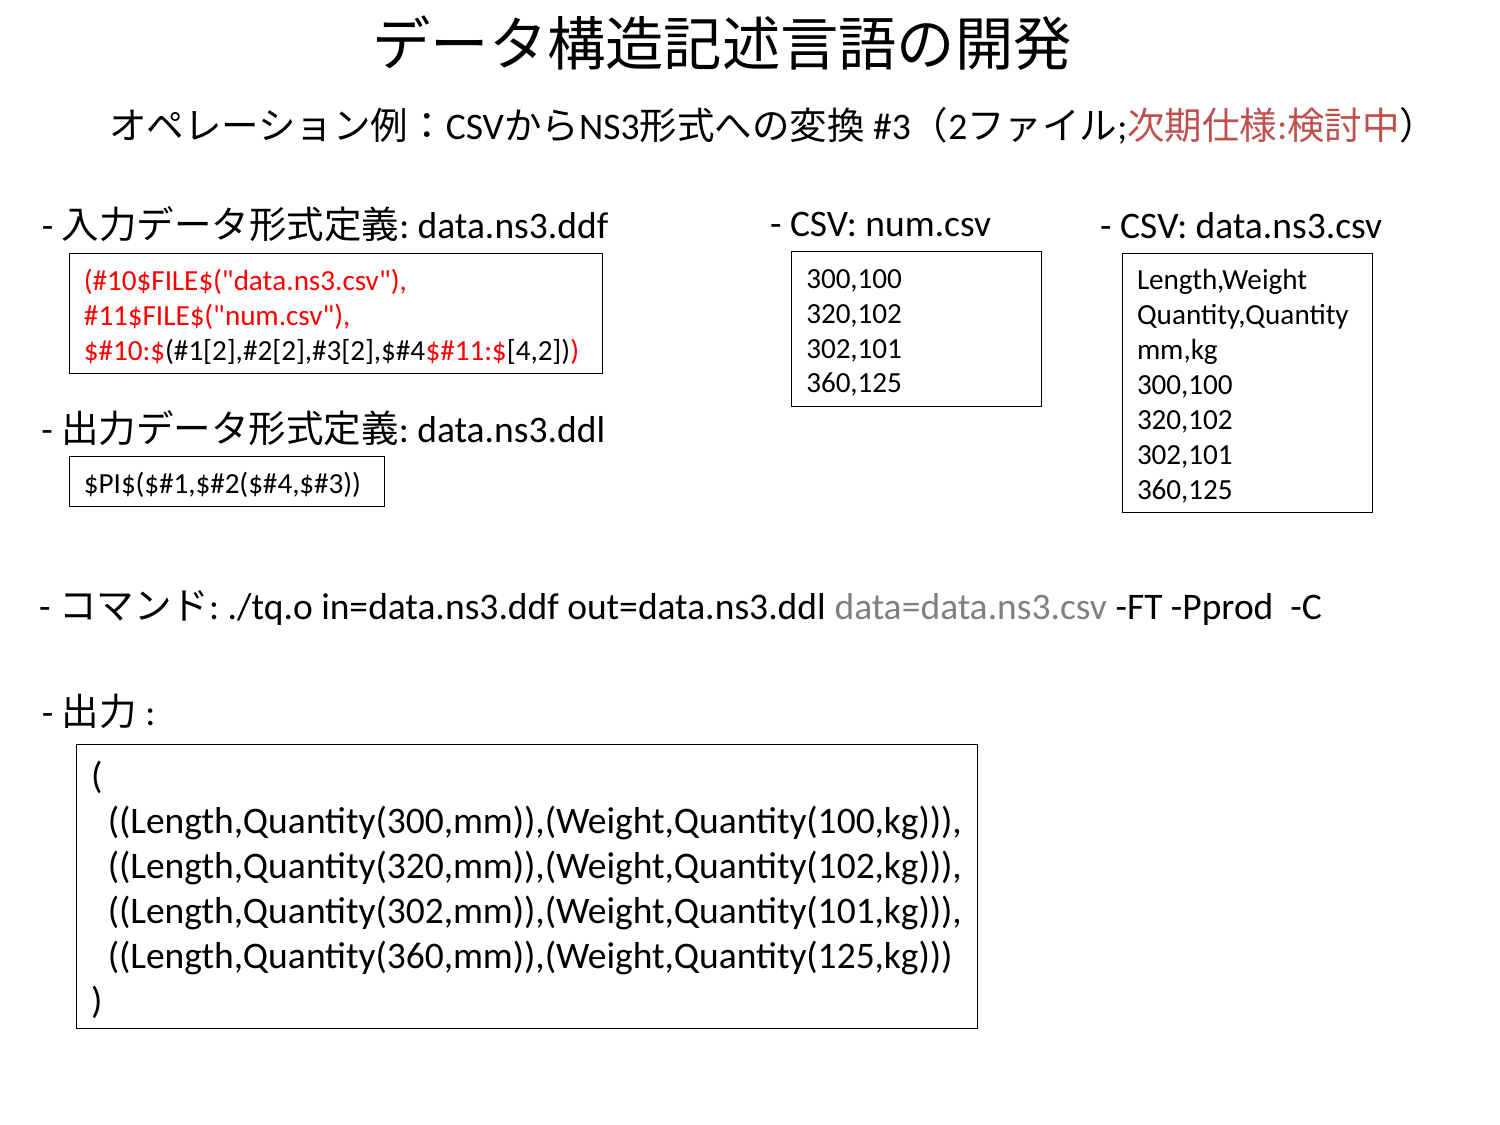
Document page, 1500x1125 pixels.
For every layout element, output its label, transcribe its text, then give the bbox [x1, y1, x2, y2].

text_box ( ((Length,Quantity(300,mm)),(Weight,Quantity(100,kg))), ((Length,Quantity(320,mm)),(Weight,Quantity(102,kg))), ((Length,Quantity(302,mm)),(Weight,Quantity(101,kg))), ((Length,Quantity(360,mm)),(Weight,Quantity(125,kg))) ) [76, 744, 978, 1029]
text_box - CSV: num.csv [755, 191, 1007, 251]
text_box $PI$($#1,$#2($#4,$#3)) [69, 458, 385, 507]
text_box オペレーション例：CSVからNS3形式への変換 #3（2ファイル;次期仕様:検討中） [94, 94, 1453, 155]
text_box - 出力 : [27, 680, 179, 741]
text_box Length,Weight Quantity,Quantity mm,kg 300,100 320,102 302,101 360,125 [1122, 254, 1373, 513]
text_box 300,100 320,102 302,101 360,125 [791, 251, 1042, 407]
text_box データ構造記述言語の開発 [357, 0, 1087, 85]
text_box (#10$FILE$("data.ns3.csv"), #11$FILE$("num.csv"), $#10:$(#1[2],#2[2],#3[2],$#4$#11:$[4,2])) [69, 253, 603, 374]
text_box - 出力データ形式定義: data.ns3.ddl [26, 397, 621, 458]
text_box - 入力データ形式定義: data.ns3.ddf [27, 194, 624, 254]
text_box - CSV: data.ns3.csv [1085, 193, 1398, 254]
text_box - コマンド: ./tq.o in=data.ns3.ddf out=data.ns3.ddl data=data.ns3.csv -FT -Pprod -C [24, 574, 1337, 635]
